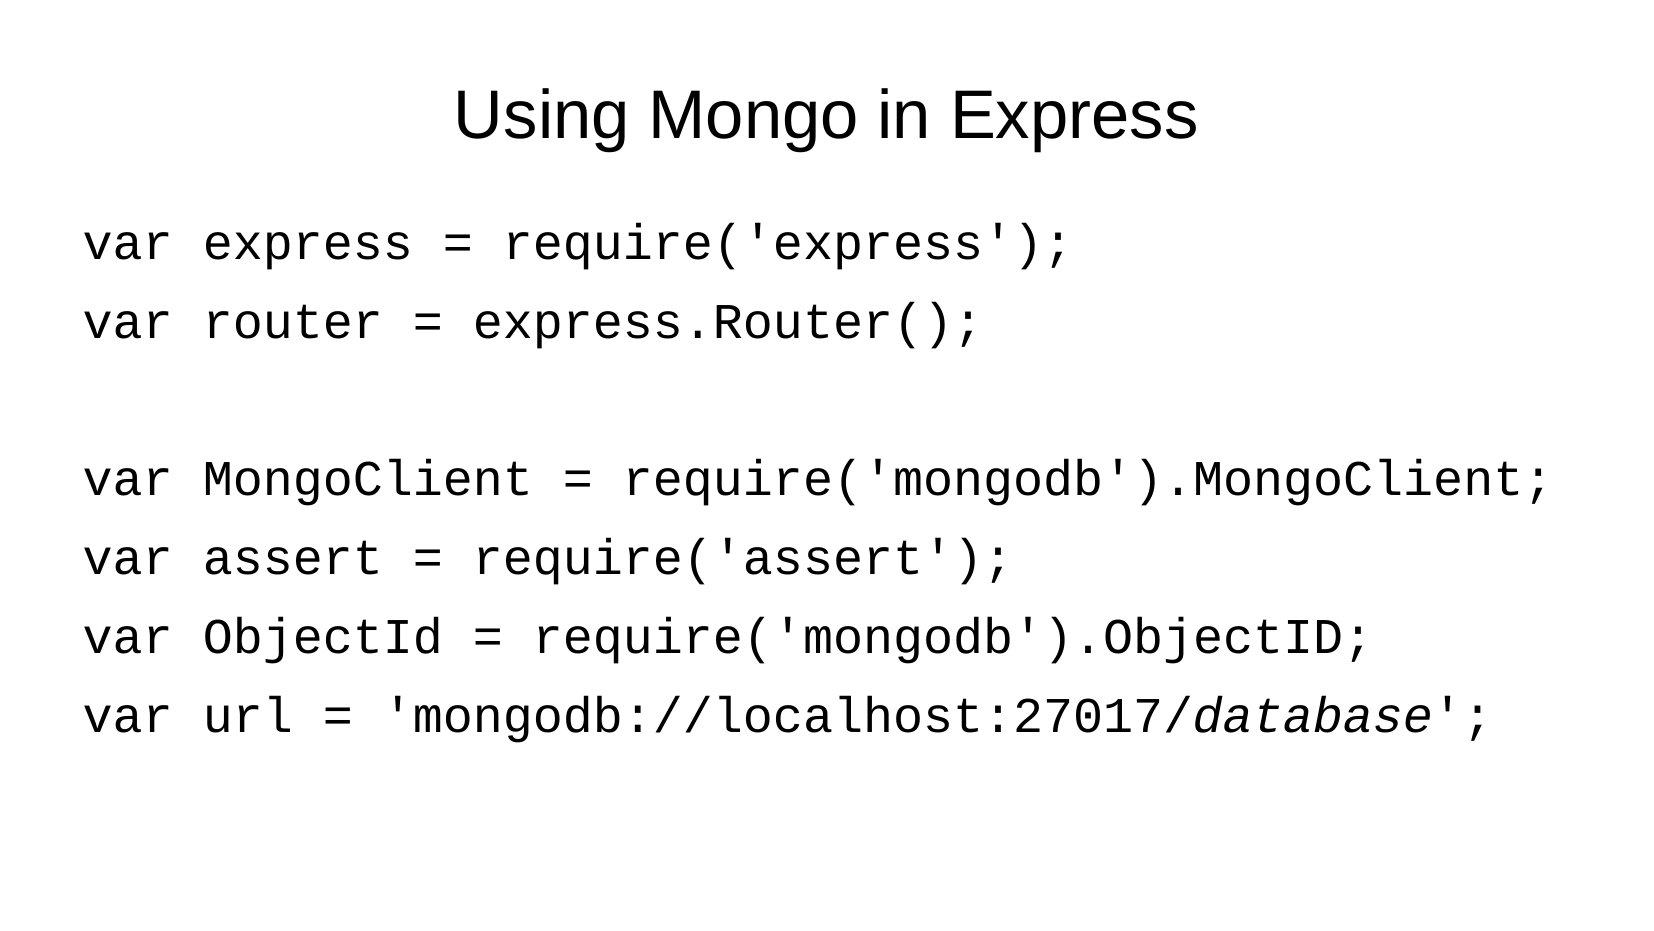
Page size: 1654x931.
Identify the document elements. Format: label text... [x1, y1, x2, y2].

title Using Mongo in Express [82, 37, 1571, 193]
list var express = require('express'); var router = express.Router(); var MongoClient = require('mongodb').MongoClient; var assert = require('assert'); var ObjectId = require('mongodb').ObjectID; var url = 'mongodb://localhost:27017/database'; [82, 217, 1571, 758]
